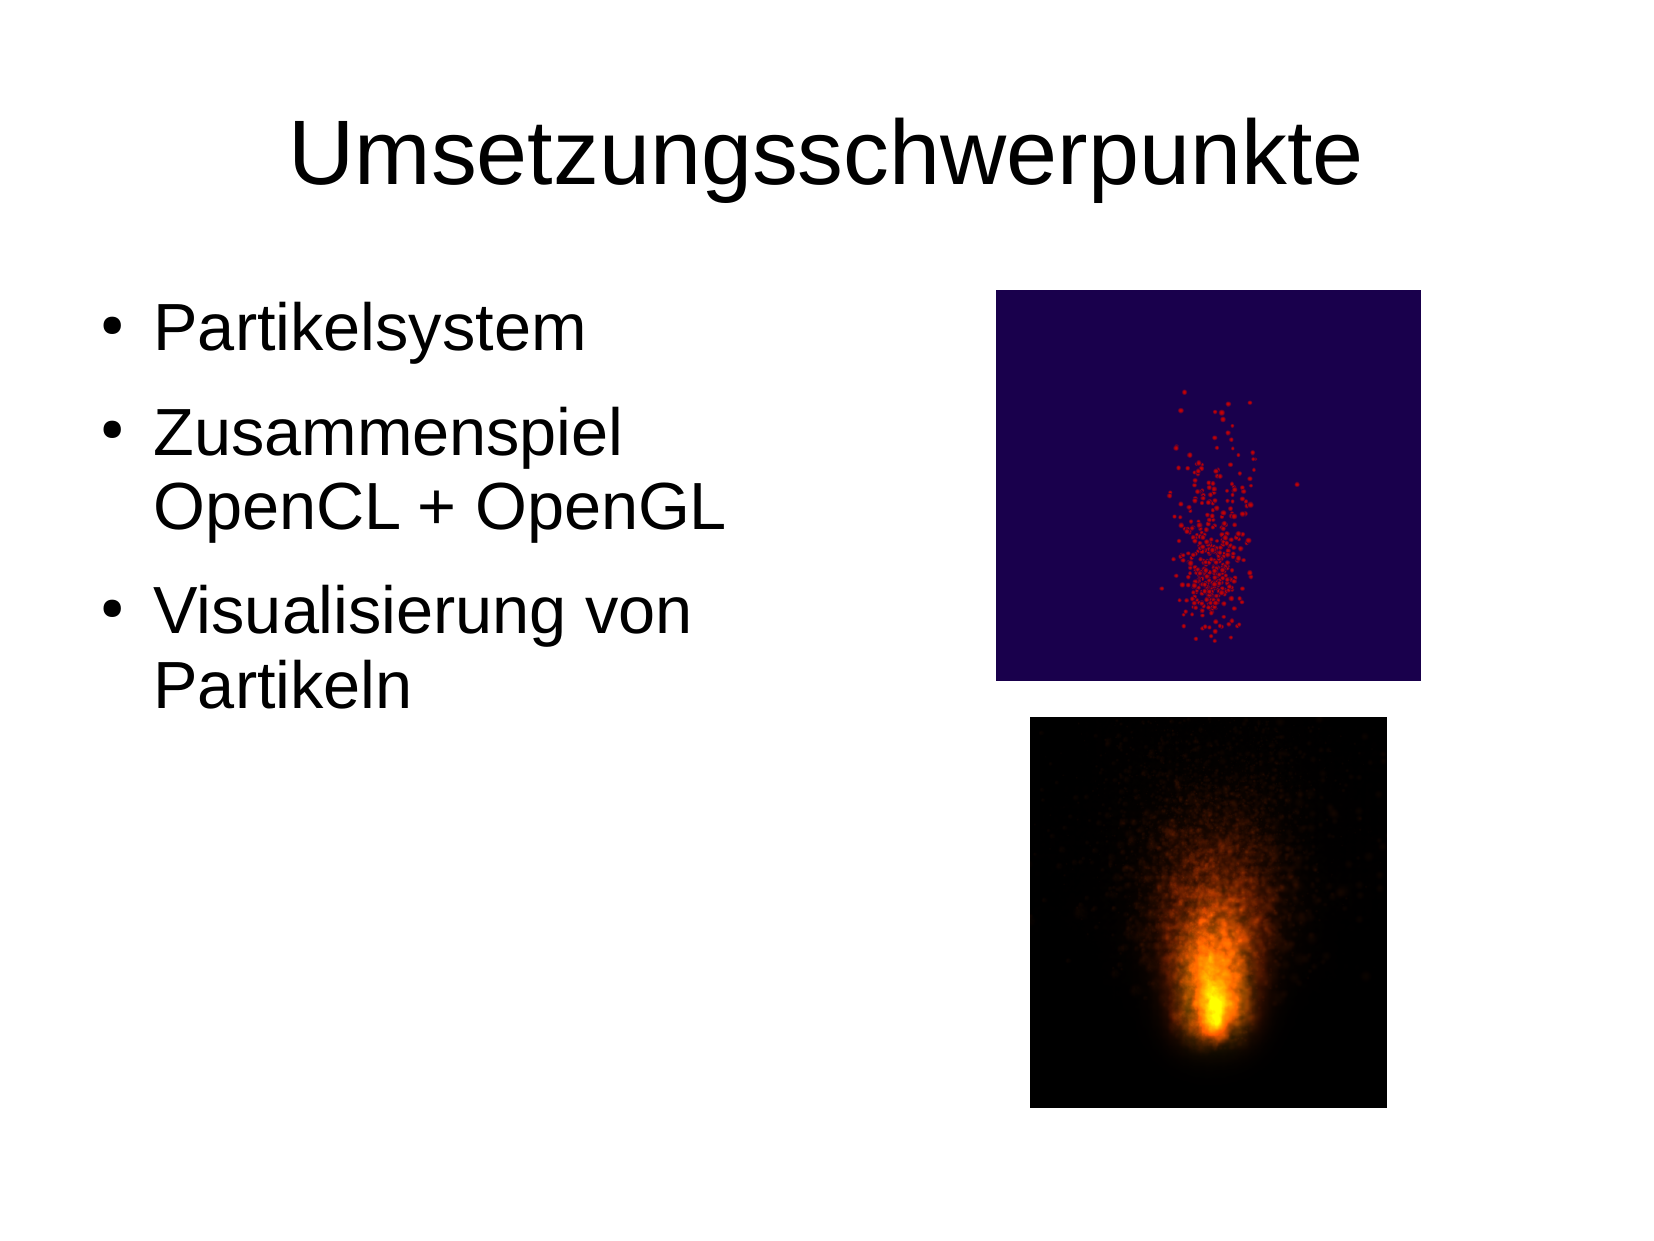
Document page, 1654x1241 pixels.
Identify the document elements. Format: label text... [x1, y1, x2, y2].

title Umsetzungsschwerpunkte [82, 49, 1571, 257]
picture [1030, 717, 1387, 1109]
list Partikelsystem Zusammenspiel OpenCL + OpenGL Visualisierung von Partikeln [82, 290, 809, 1109]
picture [996, 290, 1421, 681]
